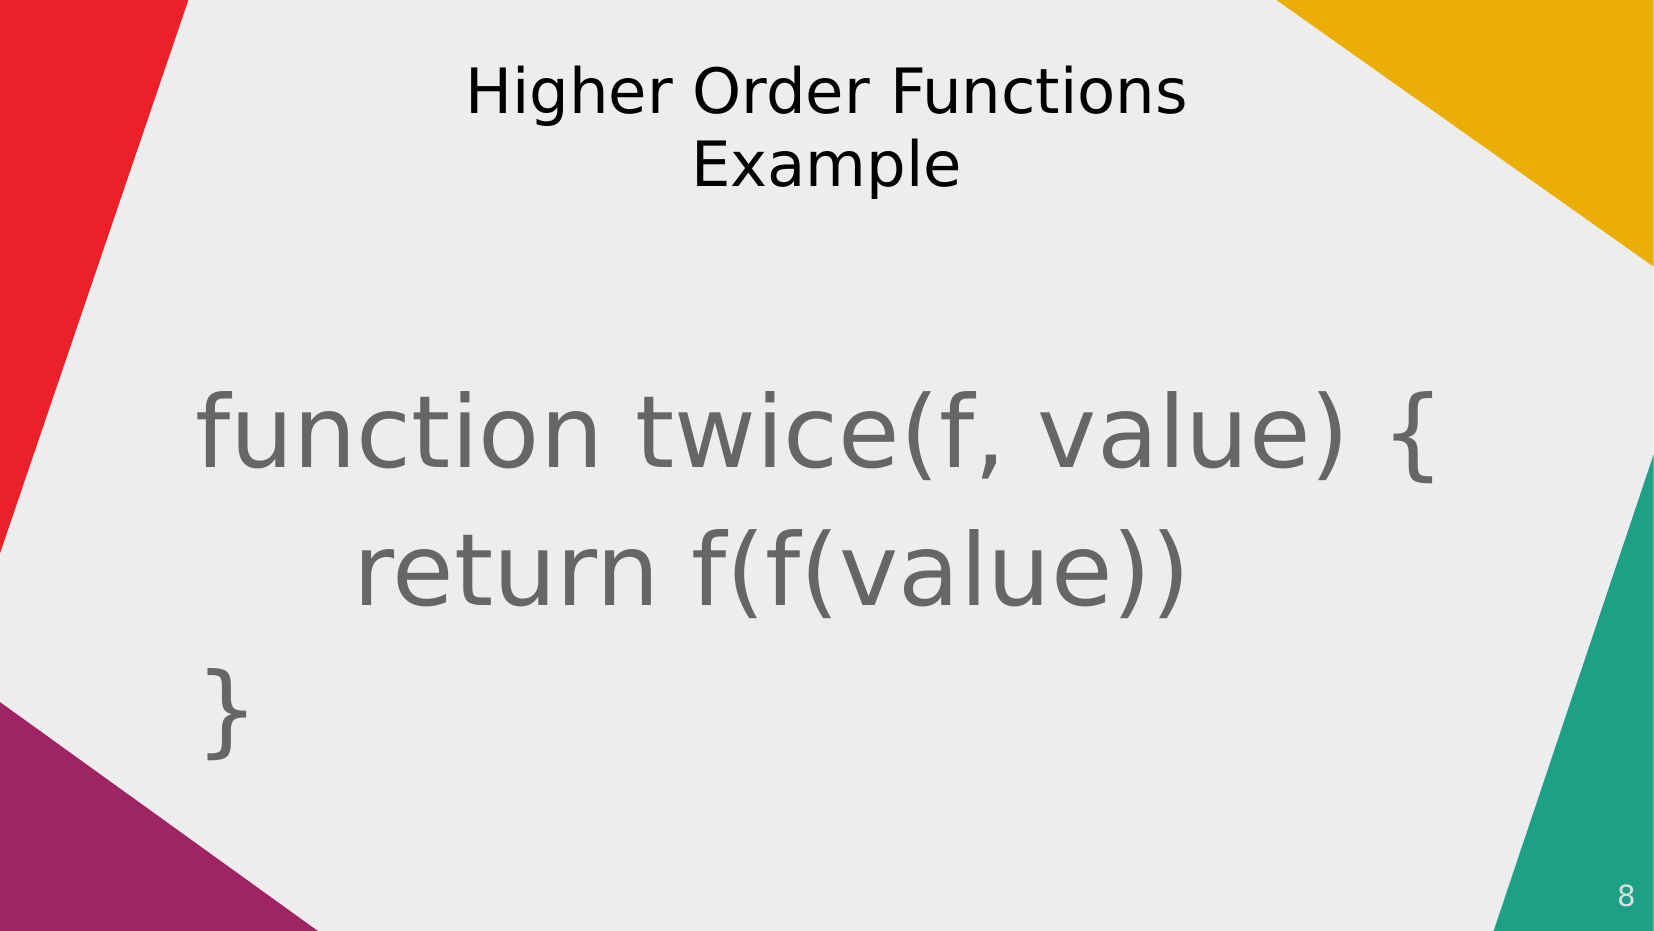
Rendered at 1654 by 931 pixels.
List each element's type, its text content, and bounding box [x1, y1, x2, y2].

title Higher Order Functions Example [114, 54, 1539, 203]
list function twice(f, value) { return f(f(value)) } [195, 236, 1606, 785]
